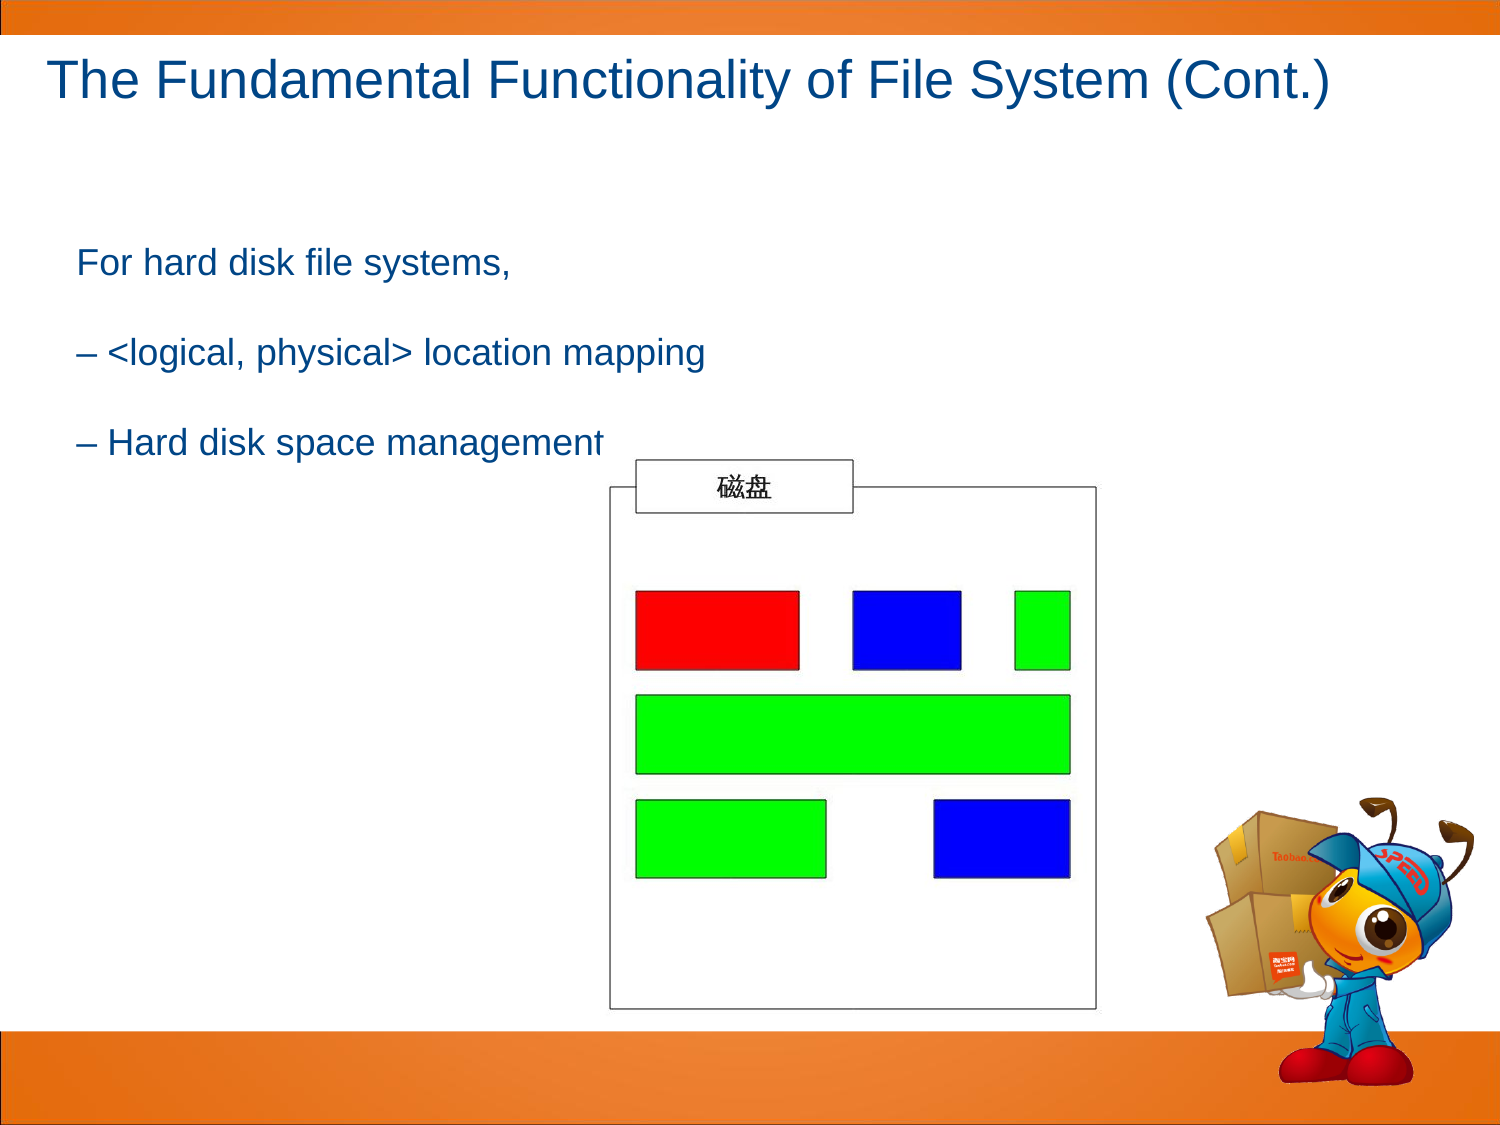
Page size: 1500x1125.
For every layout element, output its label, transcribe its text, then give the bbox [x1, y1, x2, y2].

picture [0, 785, 1500, 1125]
picture [600, 449, 1102, 1017]
text_box The Fundamental Functionality of File System (Cont.) [32, 37, 1348, 118]
picture [0, 0, 1500, 35]
text_box For hard disk file systems, – <logical, physical> location mapping – Hard disk space management [61, 230, 1388, 488]
